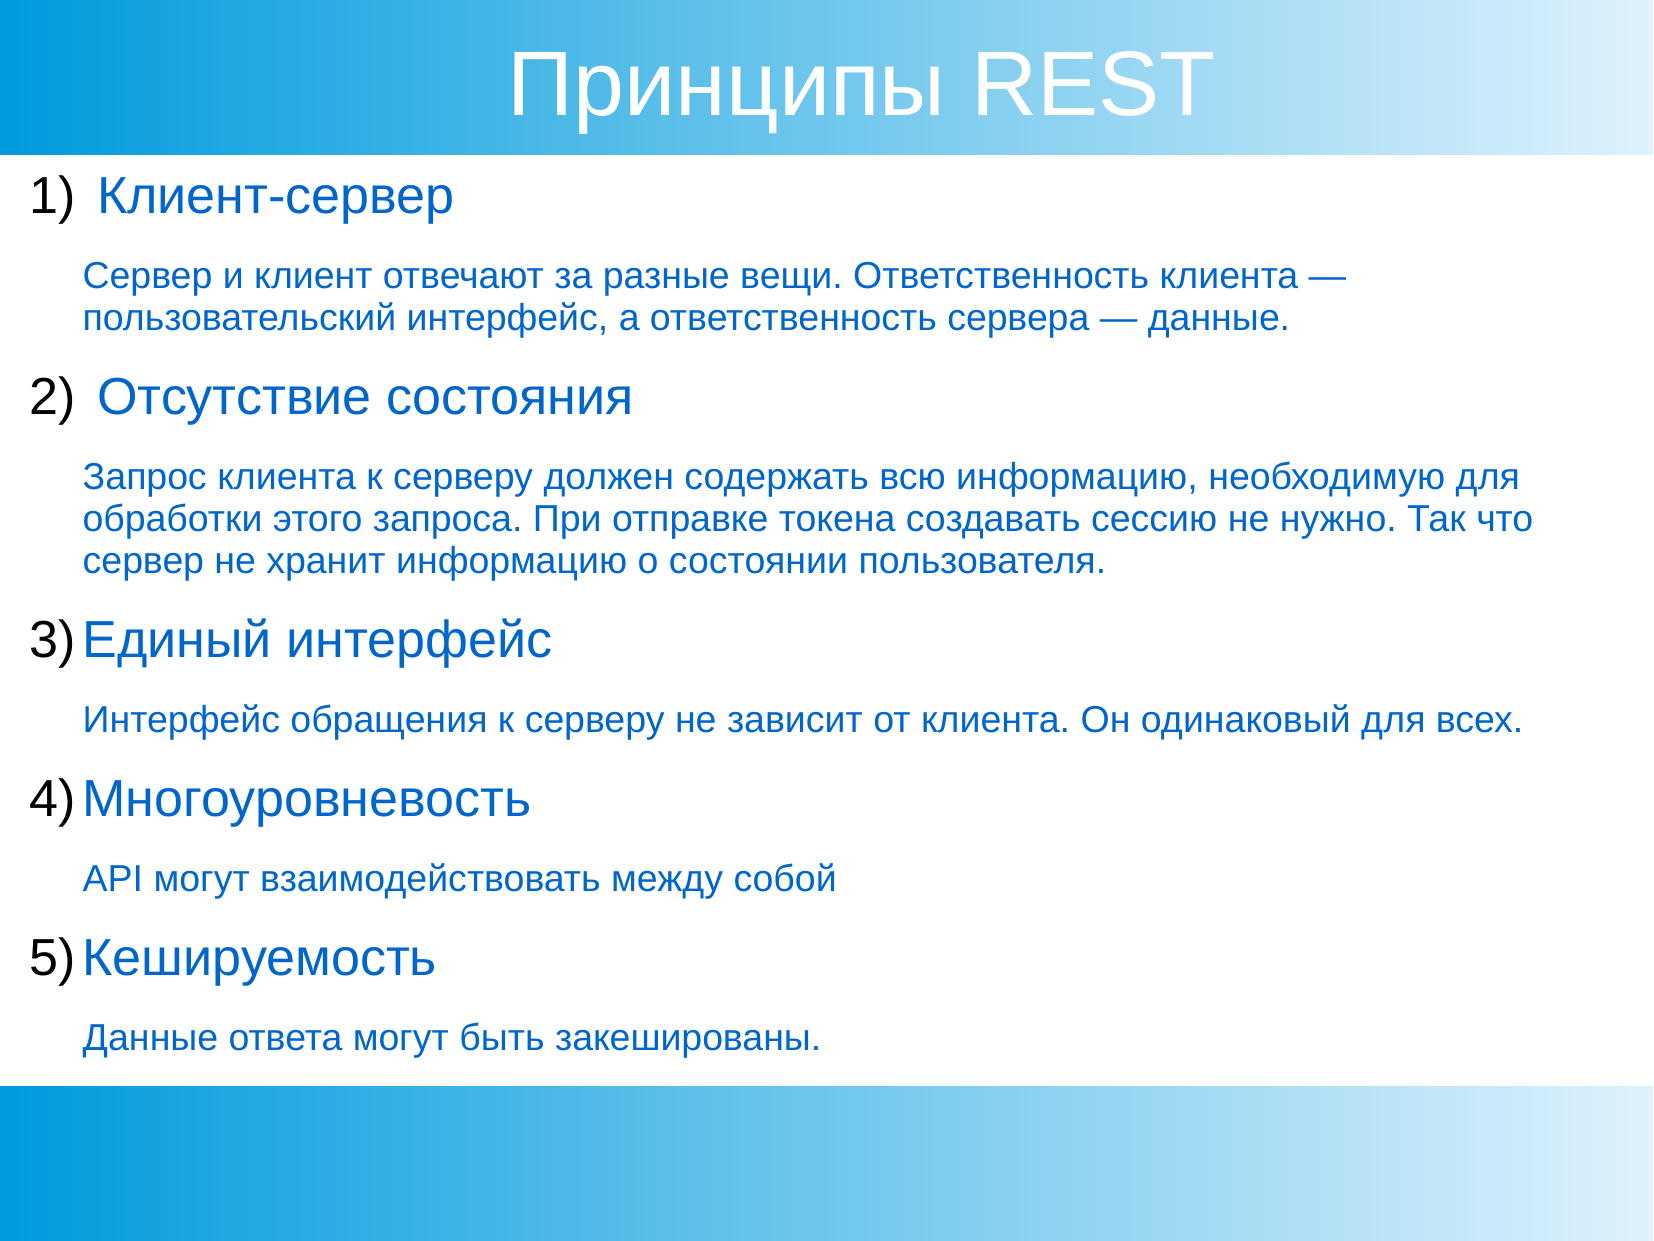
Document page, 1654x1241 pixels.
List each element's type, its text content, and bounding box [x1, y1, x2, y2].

title Принципы REST [82, 31, 1571, 137]
list Клиент-сервер Сервер и клиент отвечают за разные вещи. Ответственность клиента — пользовательский интерфейс, а ответственность сервера — данные. Отсутствие состояния Запрос клиента к серверу должен содержать всю информацию, необходимую для обработки этого запроса. При отправке токена создавать сессию не нужно. Так что сервер не хранит информацию о состоянии пользователя. Единый интерфейс Интерфейс обращения к серверу не зависит от клиента. Он одинаковый для всех. Многоуровневость API могут взаимодействовать между собой Кешируемость Данные ответа могут быть закешированы. [11, 166, 1642, 1063]
